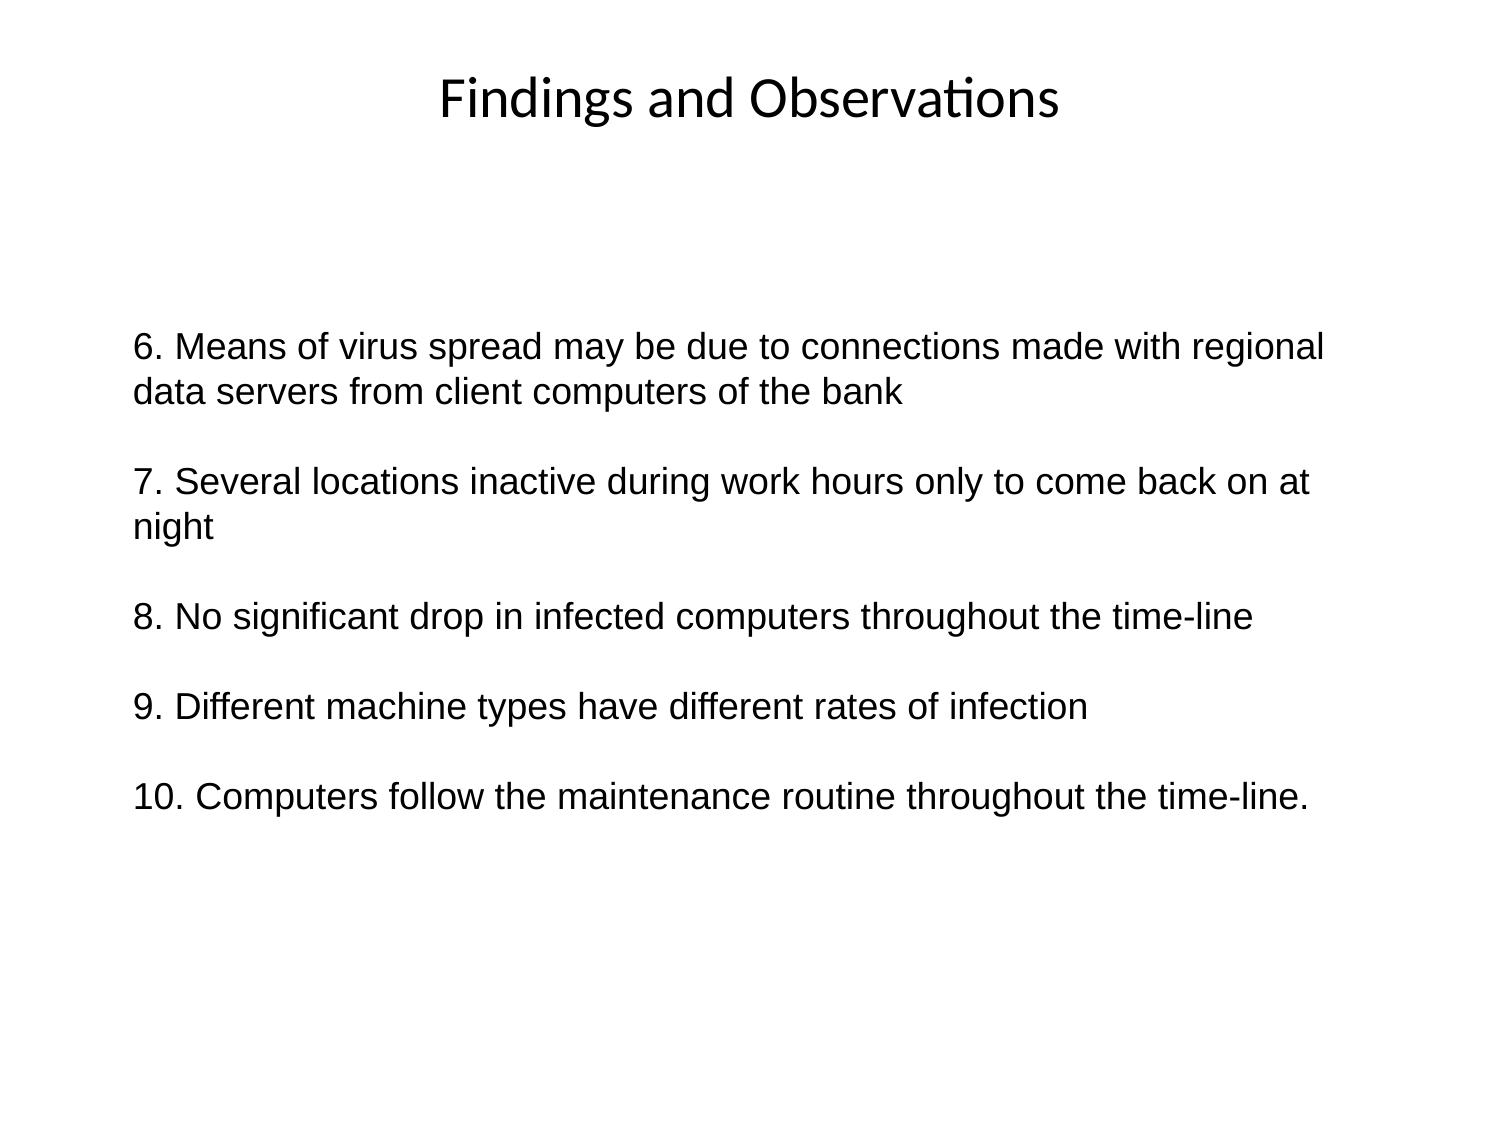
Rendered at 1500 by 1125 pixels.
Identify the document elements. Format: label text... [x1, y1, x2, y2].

text_box Findings and Observations [112, 0, 1388, 188]
text_box 6. Means of virus spread may be due to connections made with regional data servers from client computers of the bank 7. Several locations inactive during work hours only to come back on at night 8. No significant drop in infected computers throughout the time-line 9. Different machine types have different rates of infection 10. Computers follow the maintenance routine throughout the time-line. [118, 314, 1382, 825]
